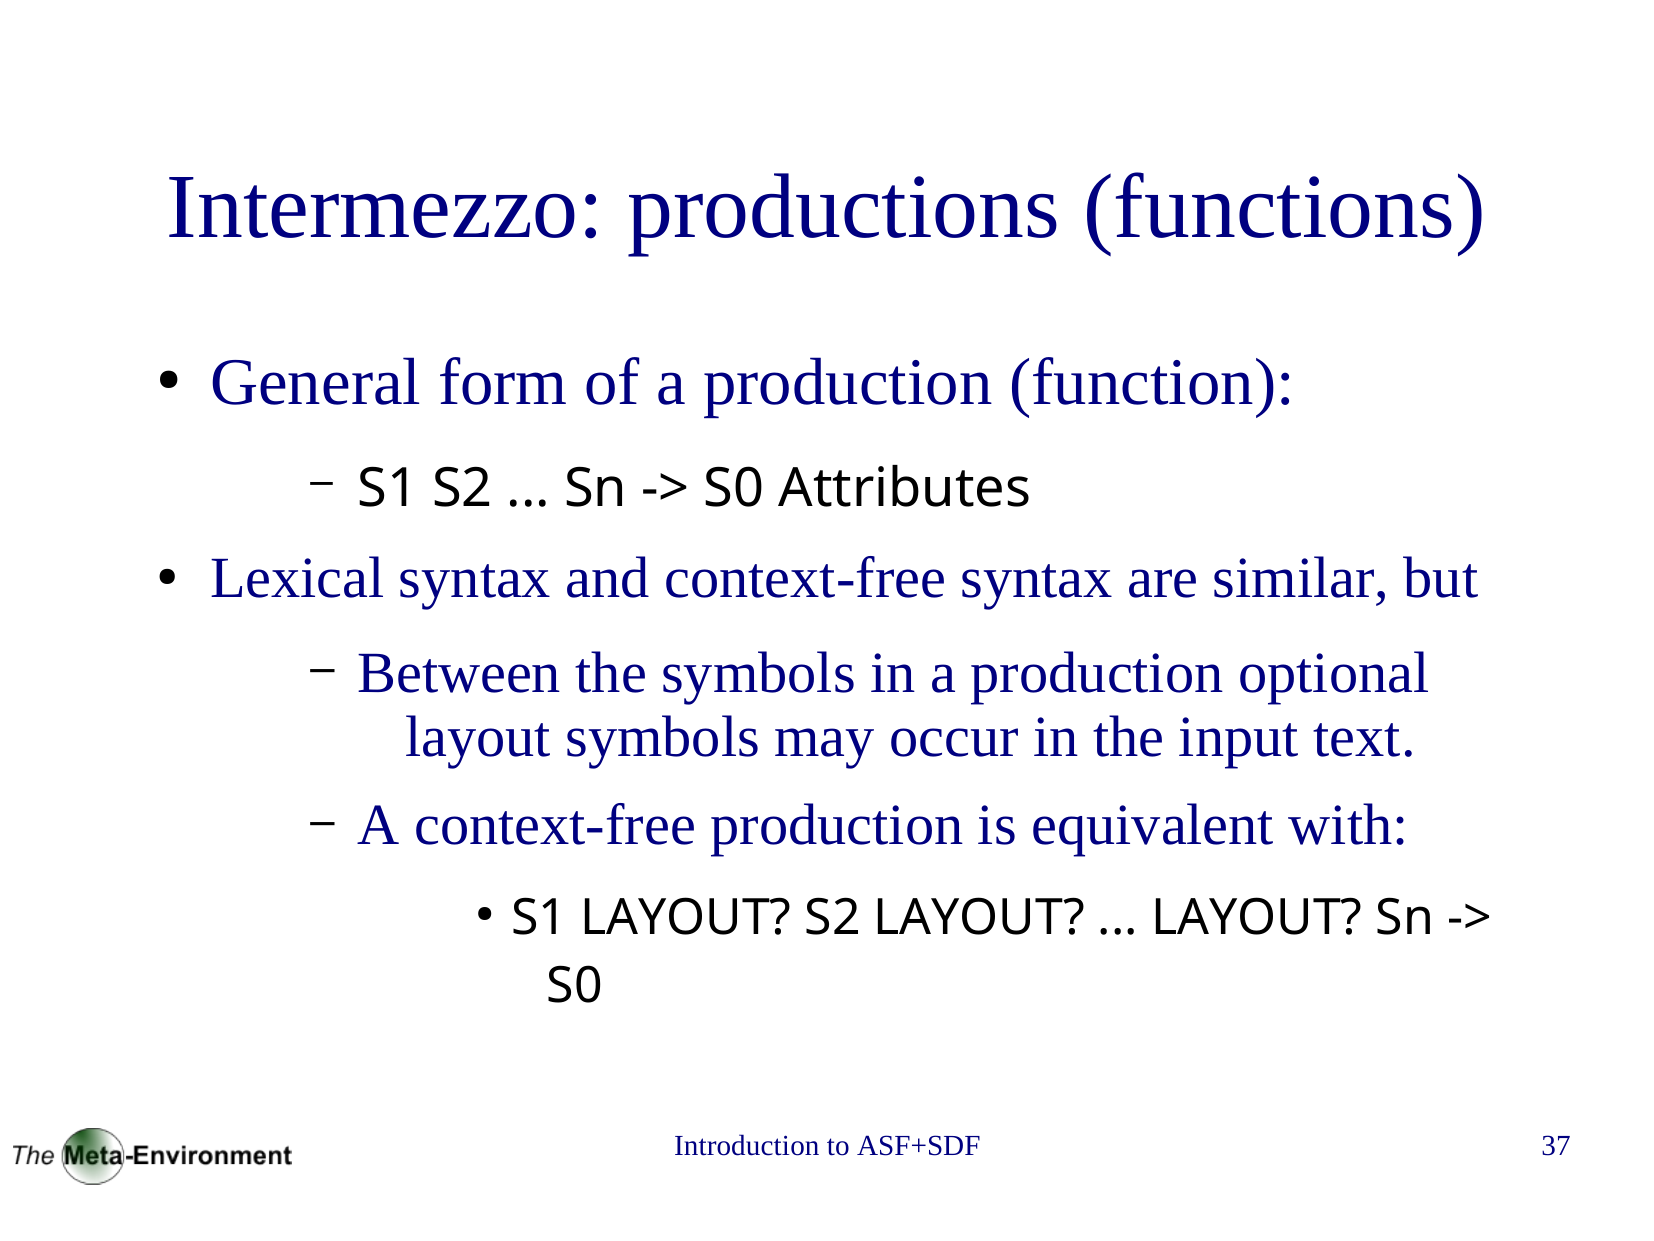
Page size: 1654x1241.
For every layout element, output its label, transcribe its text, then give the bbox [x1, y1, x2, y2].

title Intermezzo: productions (functions) [121, 102, 1534, 311]
picture [13, 1128, 292, 1185]
list General form of a production (function): S1 S2 ... Sn -> S0 Attributes Lexical syntax and context-free syntax are similar, but Between the symbols in a production optional layout symbols may occur in the input text. A context-free production is equivalent with: S1 LAYOUT? S2 LAYOUT? ... LAYOUT? Sn -> S0 [121, 344, 1534, 1127]
